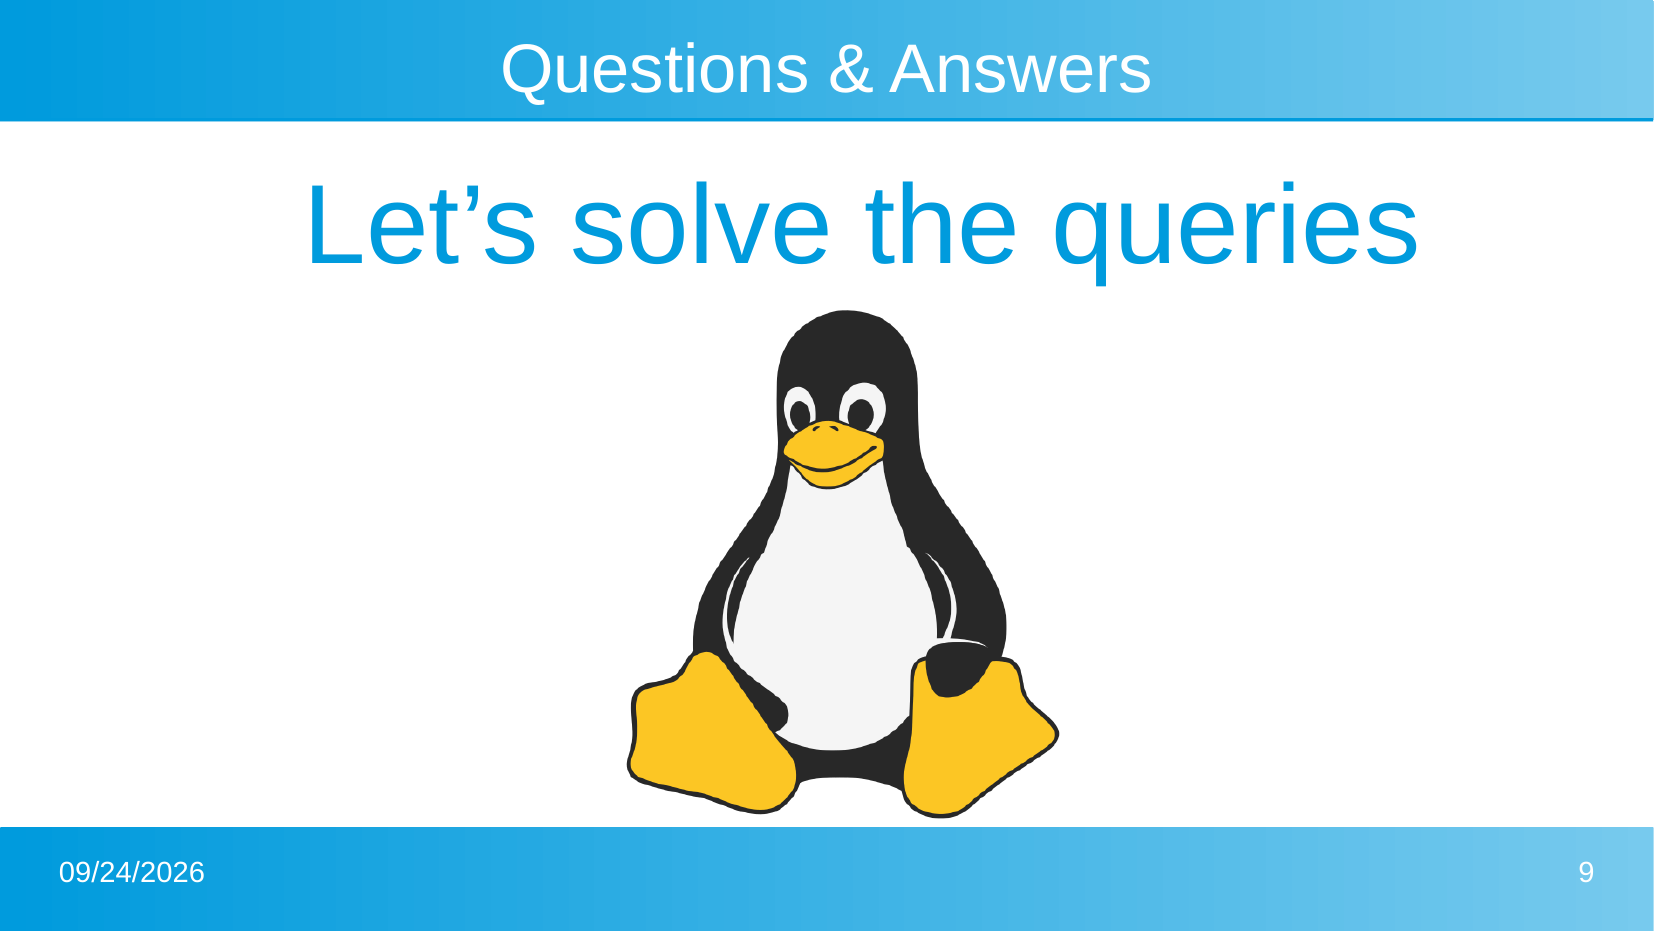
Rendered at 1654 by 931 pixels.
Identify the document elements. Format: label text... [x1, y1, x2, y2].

list Let’s solve the queries [59, 84, 1595, 188]
title Questions & Answers [59, 29, 1595, 84]
picture [617, 303, 1068, 826]
